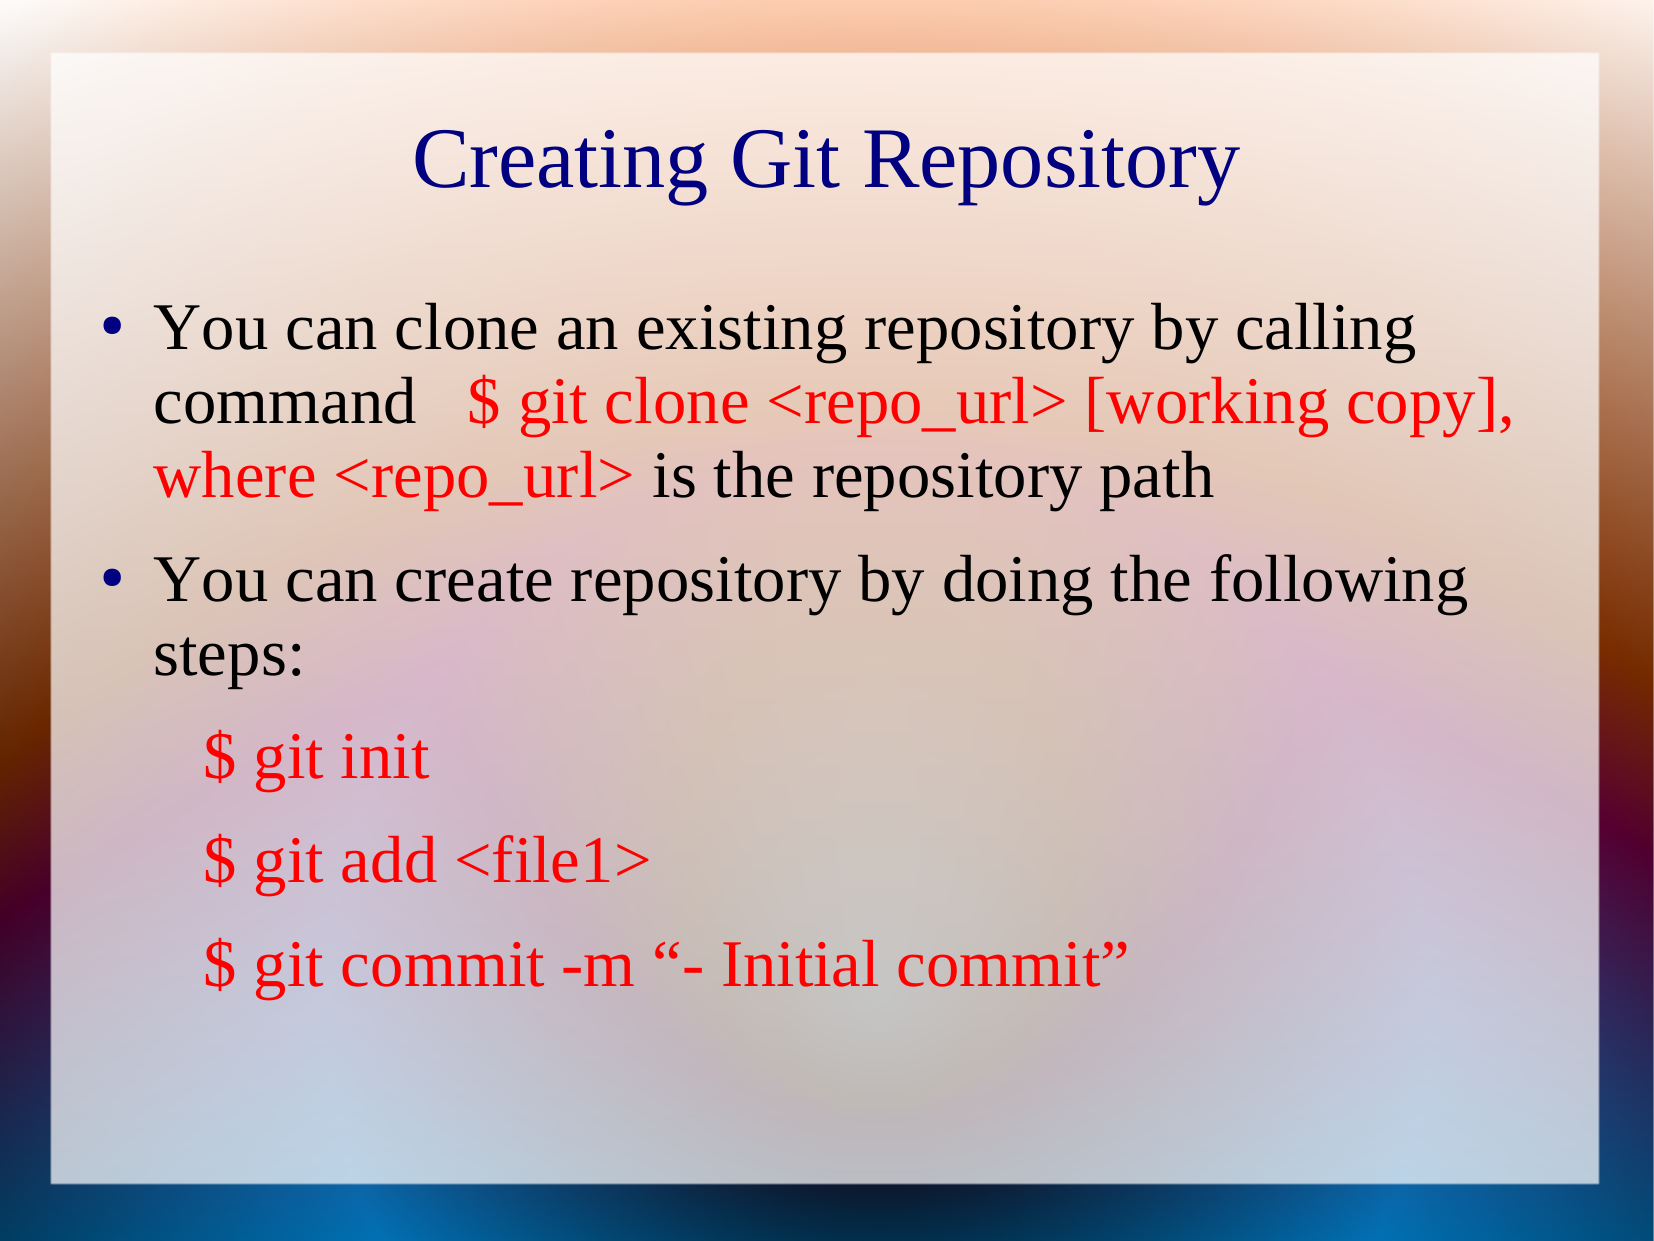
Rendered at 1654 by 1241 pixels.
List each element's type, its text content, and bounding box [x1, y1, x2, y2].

picture [0, 0, 1654, 1241]
list You can clone an existing repository by calling command $ git clone <repo_url> [working copy], where <repo_url> is the repository path You can create repository by doing the following steps: $ git init $ git add <file1> $ git commit -m “- Initial commit” [82, 290, 1571, 1105]
title Creating Git Repository [82, 55, 1571, 263]
